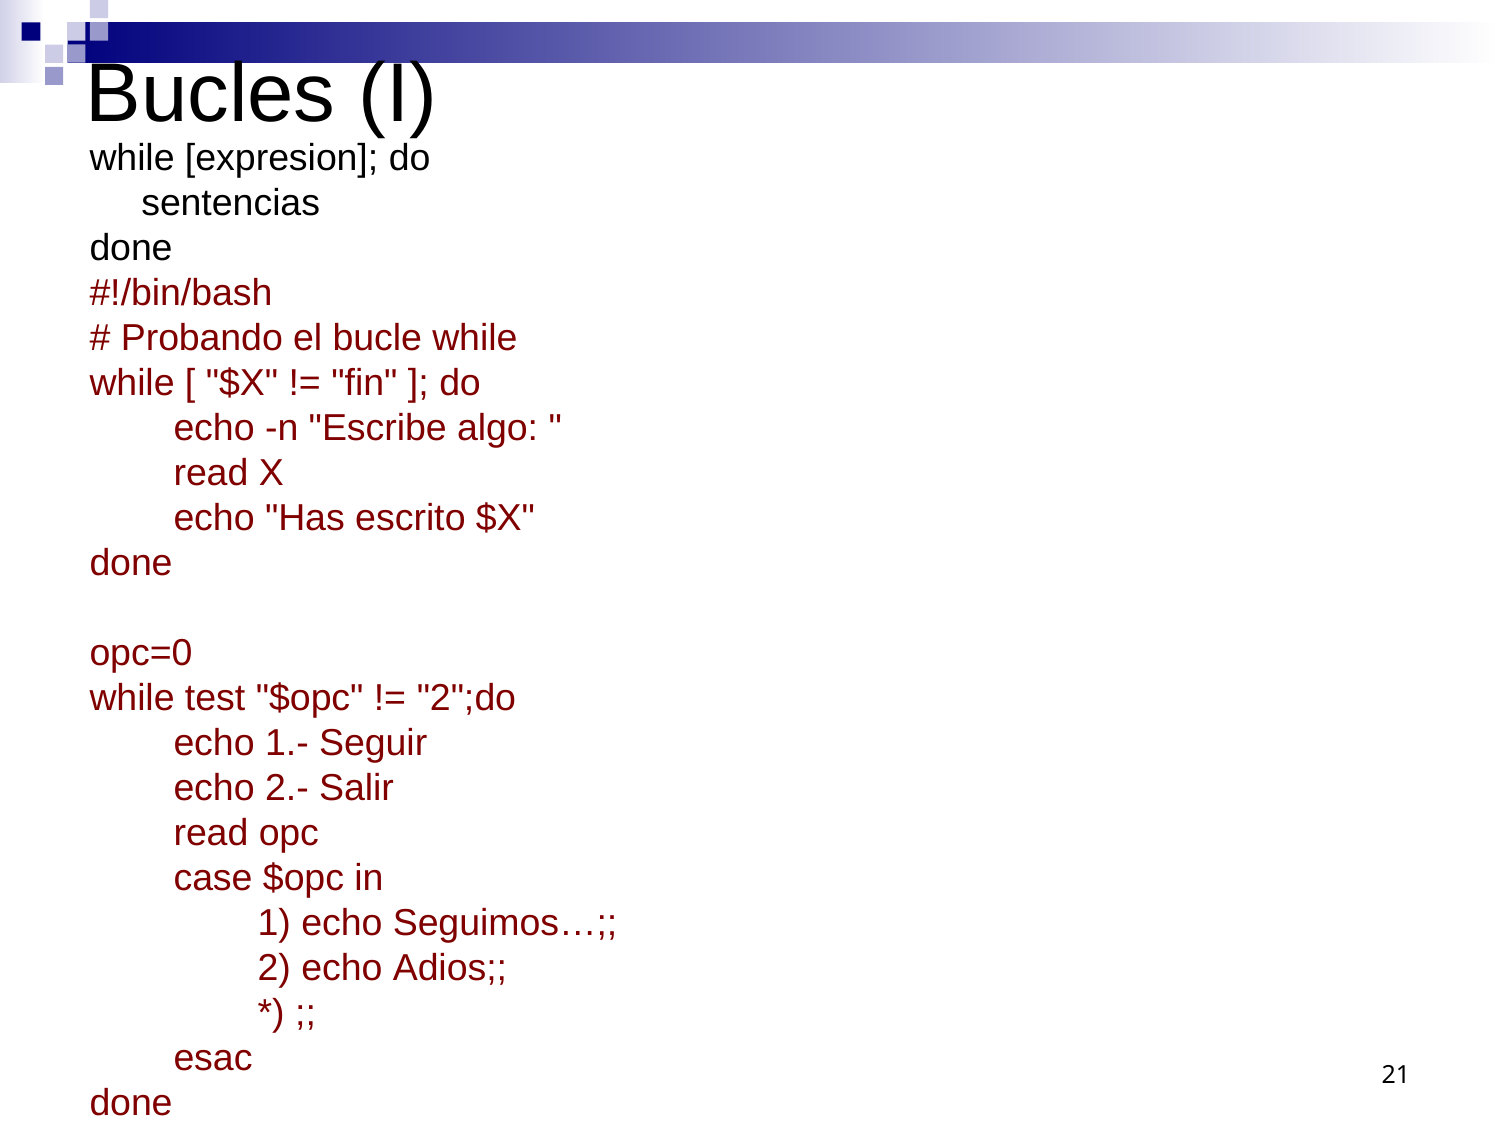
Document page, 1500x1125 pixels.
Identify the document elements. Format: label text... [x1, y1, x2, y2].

text_box Bucles (I) [70, 30, 1500, 125]
text_box while [expresion]; do sentencias done #!/bin/bash # Probando el bucle while while [ "$X" != "fin" ]; do echo -n "Escribe algo: " read X echo "Has escrito $X" done opc=0 while test "$opc" != "2";do echo 1.- Seguir echo 2.- Salir read opc case $opc in 1) echo Seguimos…;; 2) echo Adios;; *) ;; esac done [70, 125, 1500, 965]
text_box <número> [1074, 1025, 1426, 1101]
